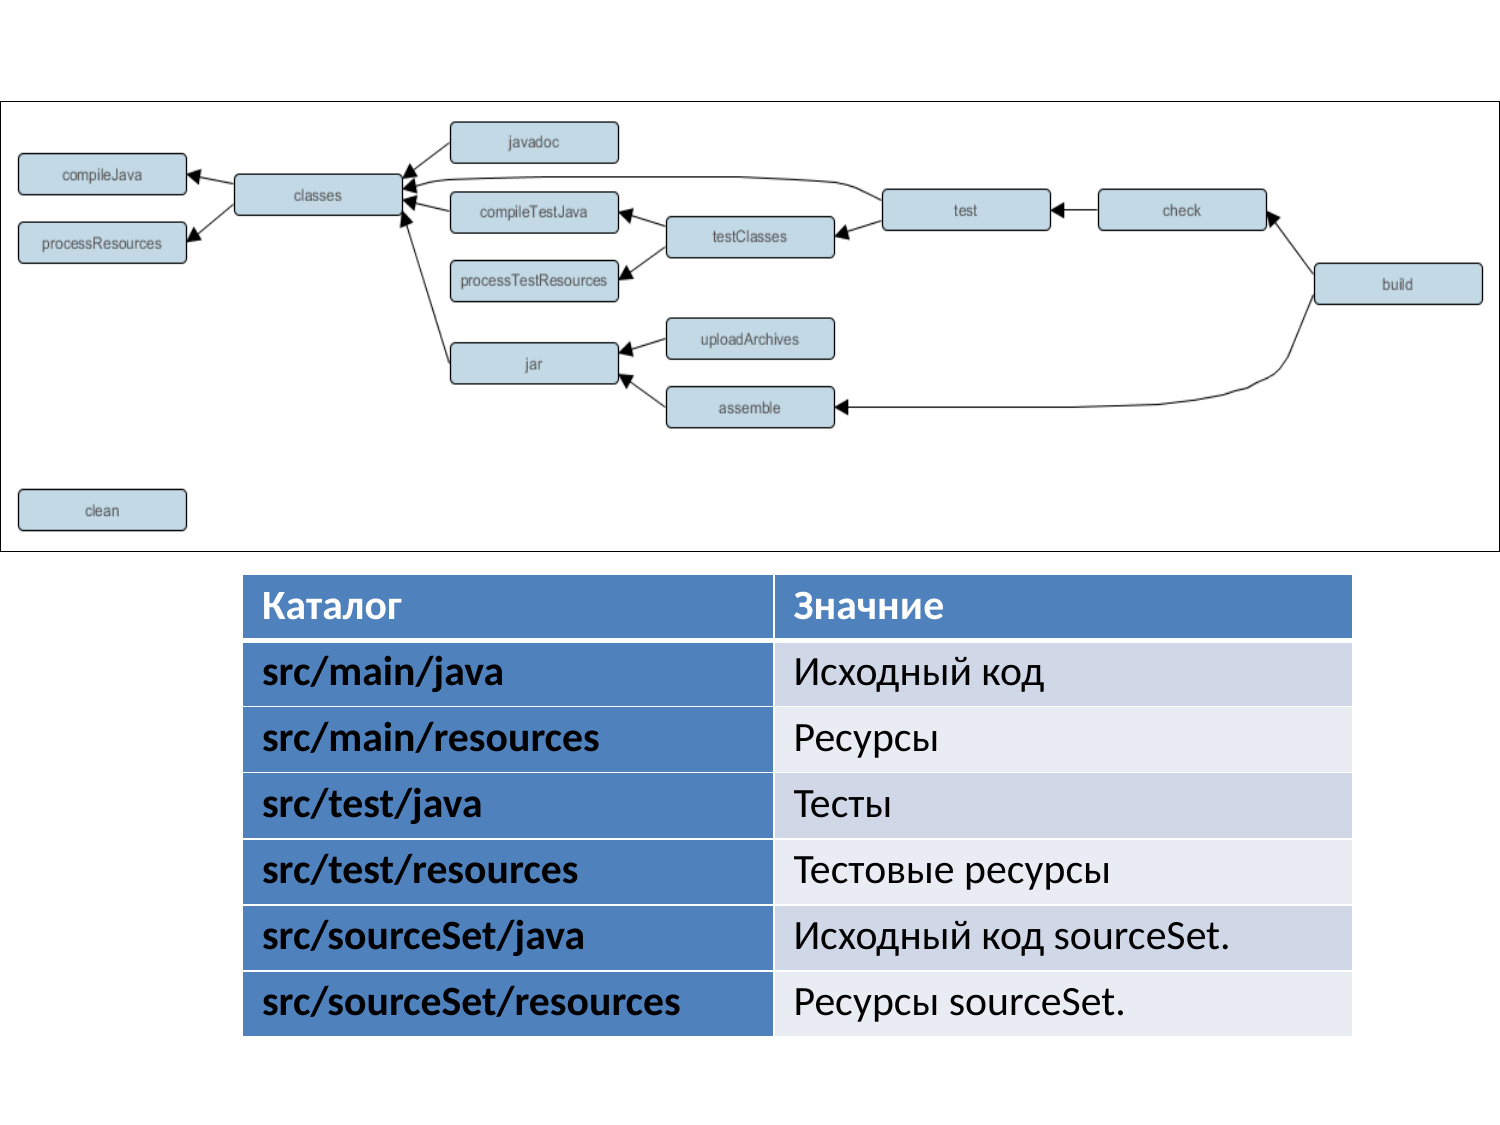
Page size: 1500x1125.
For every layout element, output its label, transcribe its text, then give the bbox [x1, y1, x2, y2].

table_cell src/test/java [243, 773, 773, 838]
table_cell Тестовые ресурсы [775, 840, 1352, 904]
table_cell src/test/resources [243, 840, 773, 904]
table_cell Тесты [775, 773, 1352, 838]
table_cell Исходный код [775, 643, 1352, 706]
table_cell src/sourceSet/resources [243, 972, 773, 1036]
table_cell Исходный код sourceSet. [775, 906, 1352, 970]
table_header Значние [775, 575, 1352, 638]
table_cell src/main/java [243, 643, 773, 706]
table_cell src/main/resources [243, 707, 773, 772]
table_cell Ресурсы [775, 707, 1352, 772]
table_cell src/sourceSet/java [243, 906, 773, 970]
table_header Каталог [243, 575, 773, 638]
table_cell Ресурсы sourceSet. [775, 972, 1352, 1036]
picture [0, 101, 1500, 552]
